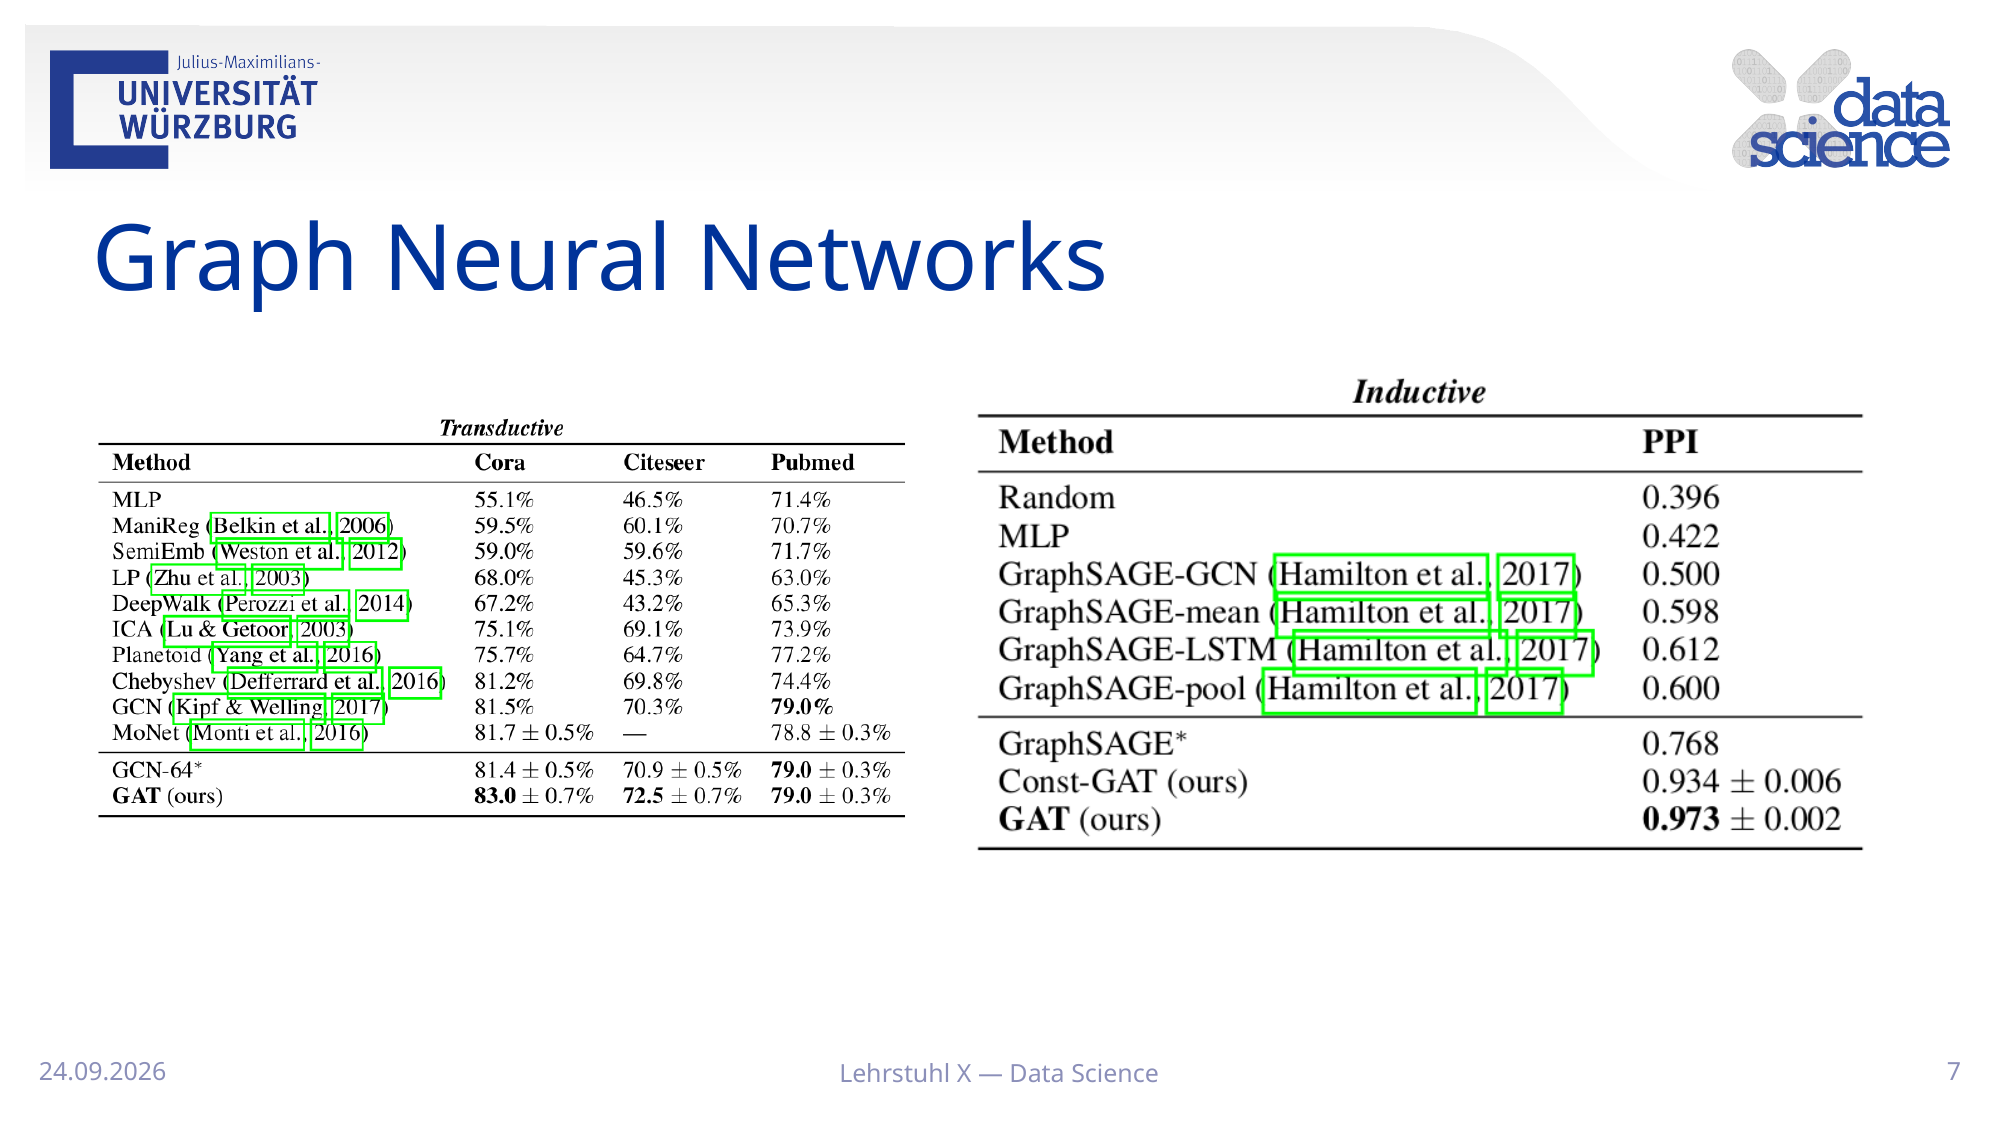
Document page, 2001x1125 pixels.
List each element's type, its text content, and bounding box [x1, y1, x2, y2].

title Graph Neural Networks [77, 198, 1901, 324]
picture [1732, 49, 1950, 168]
picture [50, 50, 321, 169]
picture [63, 374, 1885, 860]
slide_number 14.06.2021 [23, 1042, 474, 1103]
footer Lehrstuhl X — Data Science [488, 1042, 1511, 1103]
slide_number <number> [1526, 1042, 1976, 1103]
